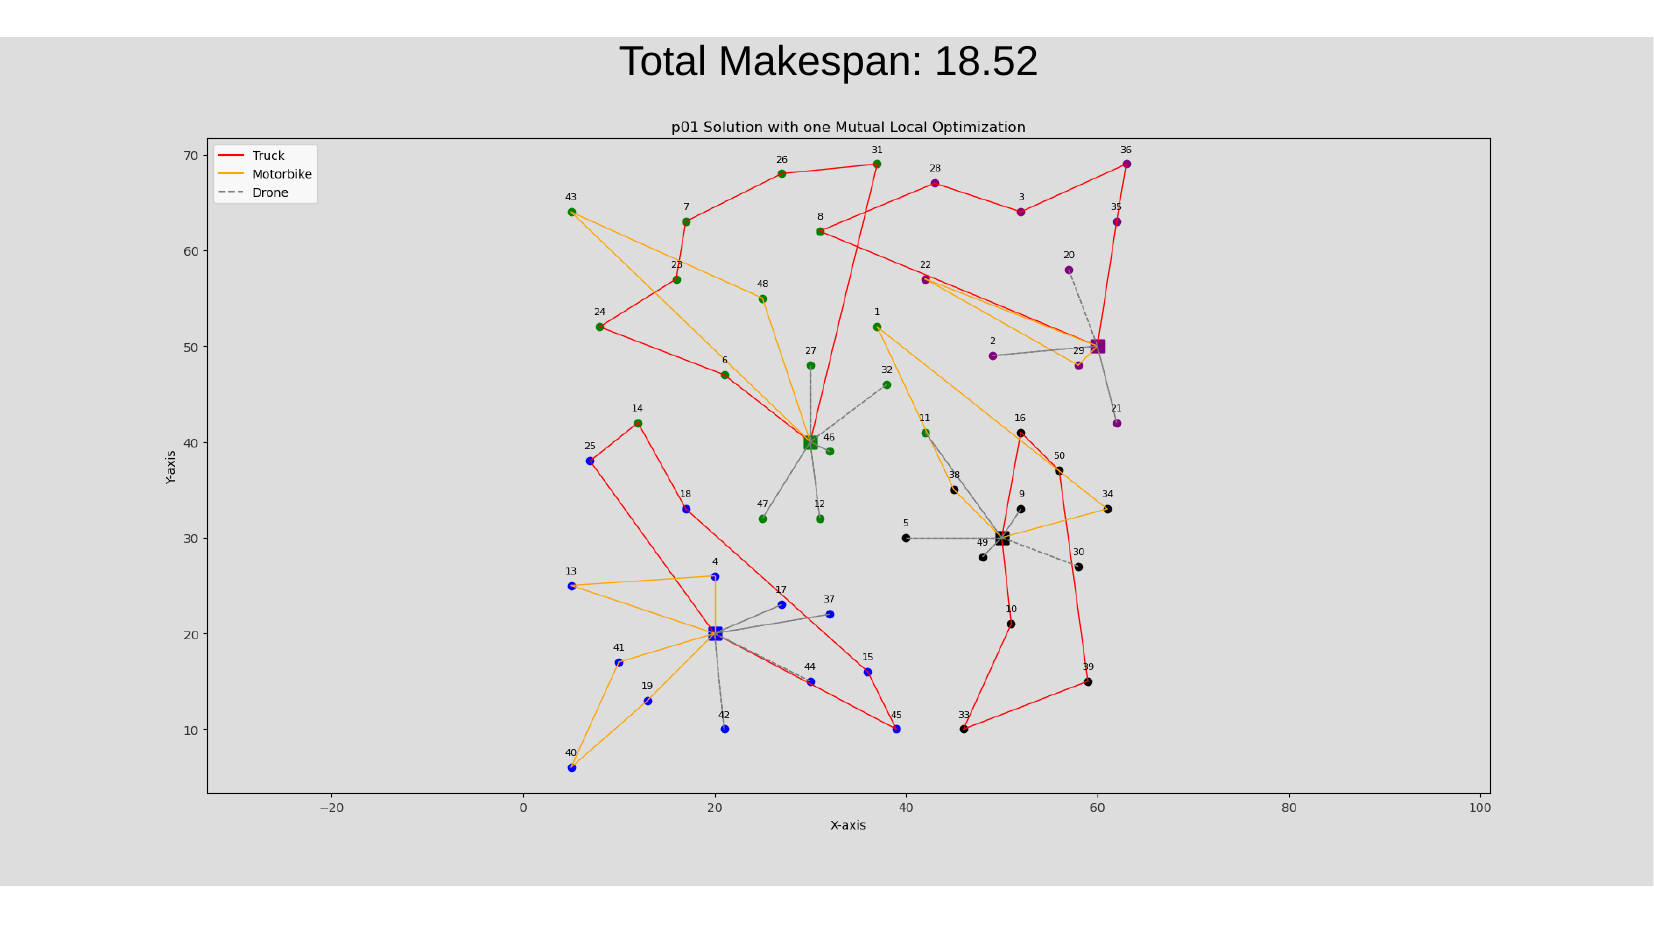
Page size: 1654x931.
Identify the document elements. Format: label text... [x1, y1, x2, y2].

picture [0, 37, 1654, 886]
title Total Makespan: 18.52 [82, 37, 1576, 85]
